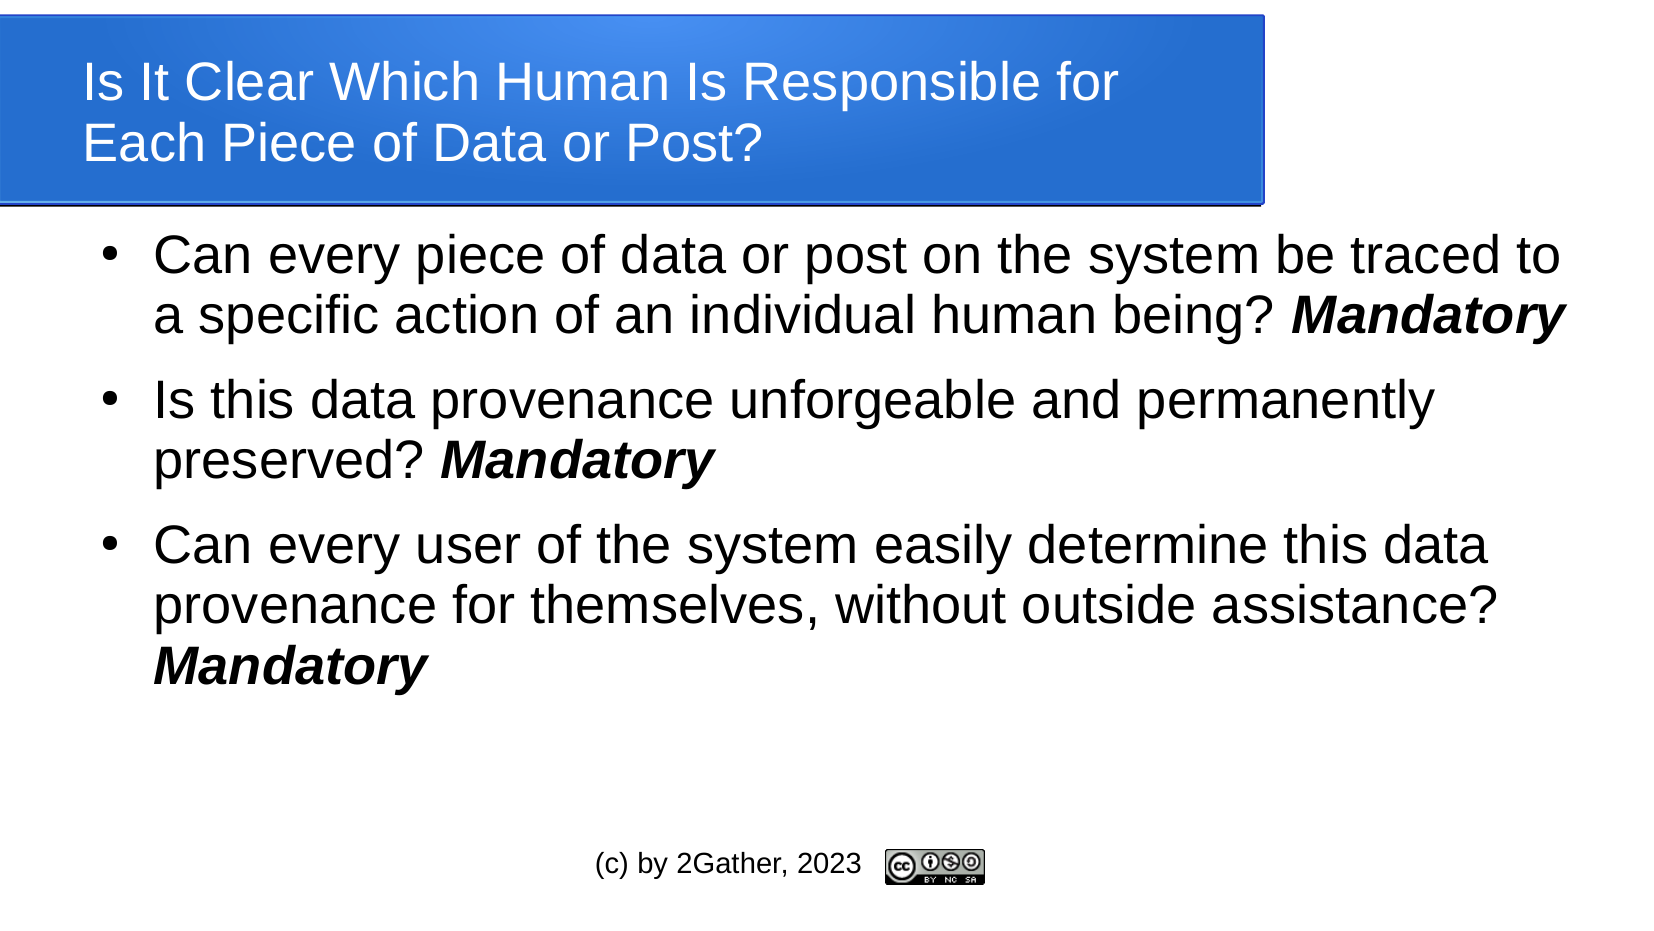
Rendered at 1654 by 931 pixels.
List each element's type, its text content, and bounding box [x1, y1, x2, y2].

title Is It Clear Which Human Is Responsible for Each Piece of Data or Post? [82, 0, 1235, 224]
list Can every piece of data or post on the system be traced to a specific action of an individual human being? Mandatory Is this data provenance unforgeable and permanently preserved? Mandatory Can every user of the system easily determine this data provenance for themselves, without outside assistance? Mandatory [82, 224, 1571, 764]
picture [885, 849, 985, 885]
